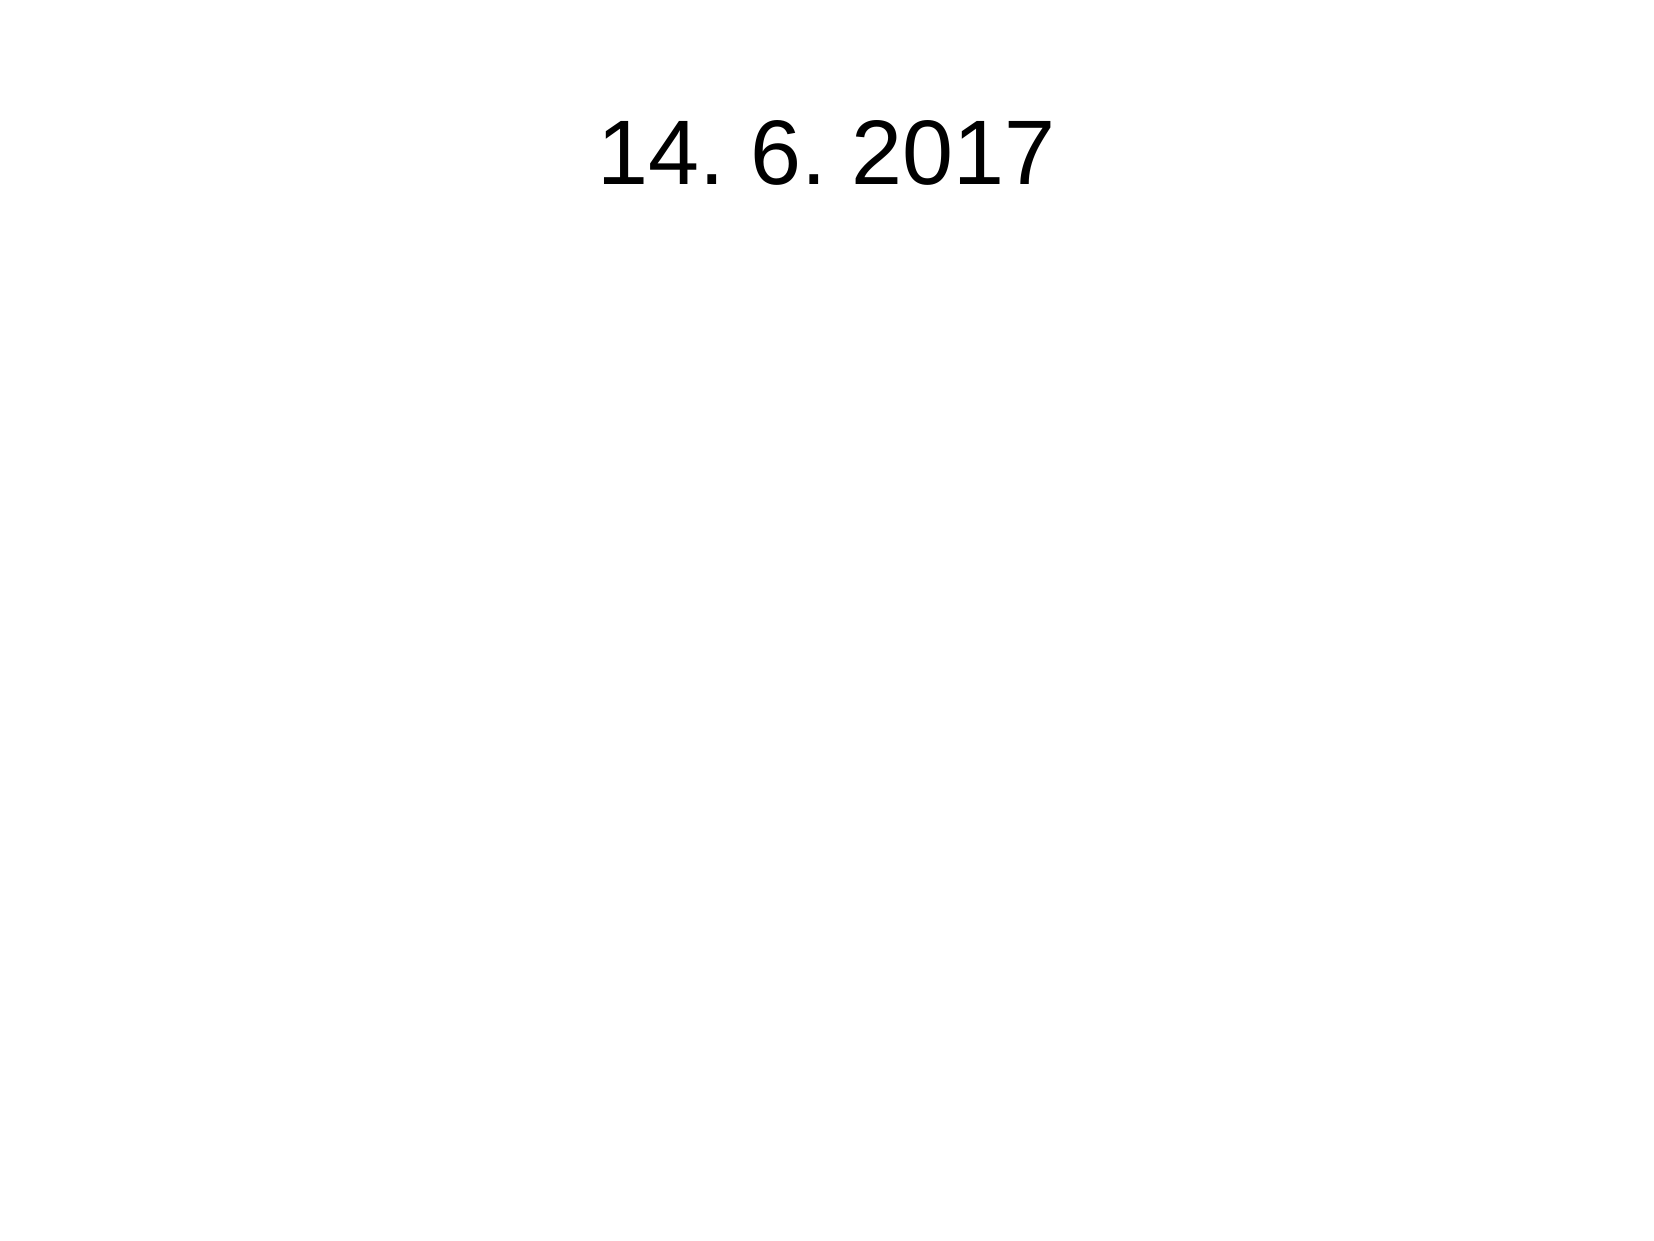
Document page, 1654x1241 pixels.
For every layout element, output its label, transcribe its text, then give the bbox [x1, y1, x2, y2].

title 14. 6. 2017 [82, 49, 1571, 257]
